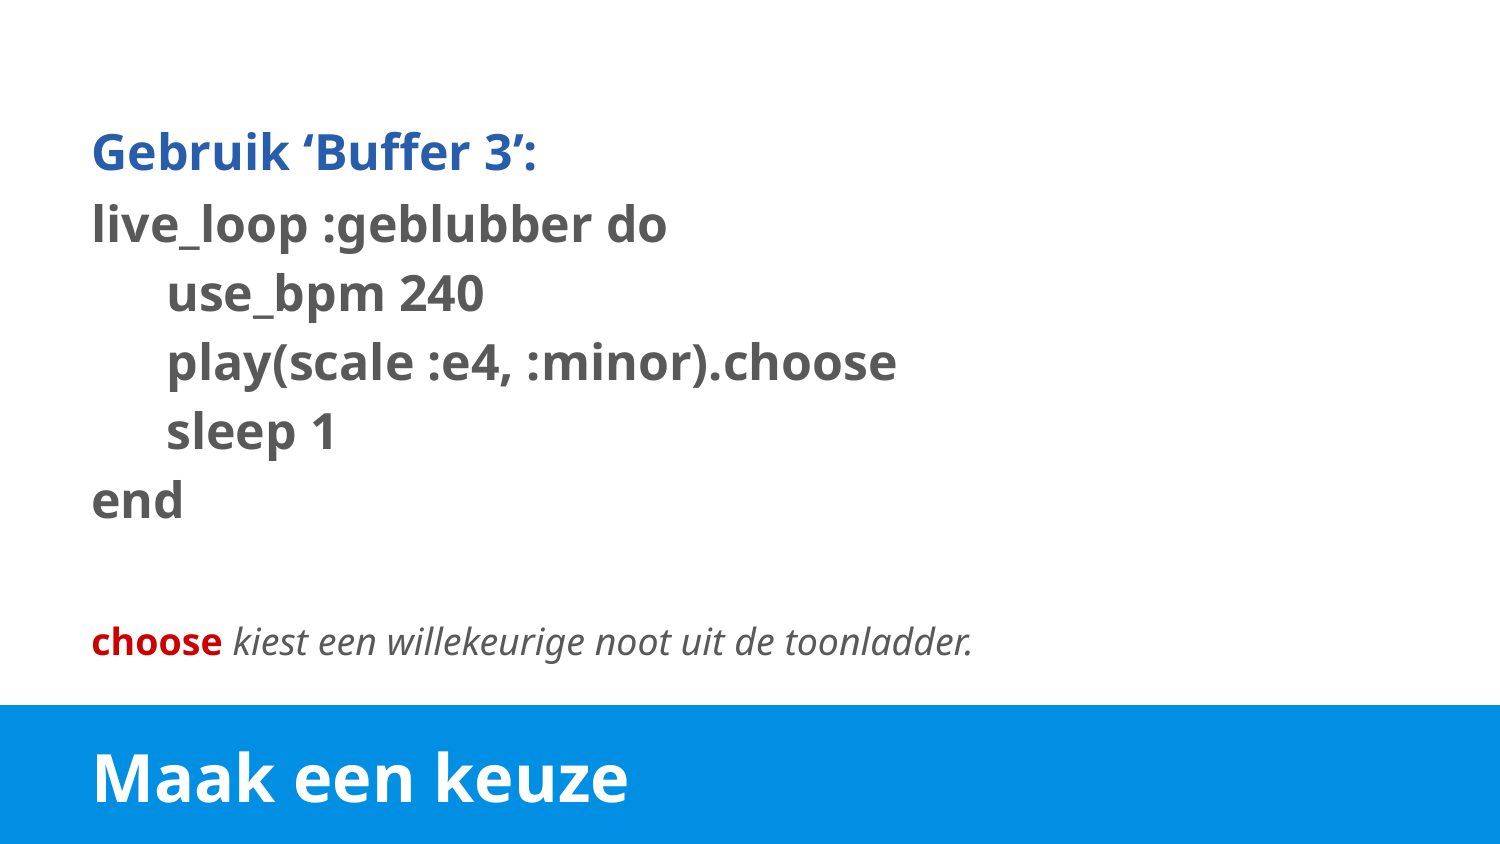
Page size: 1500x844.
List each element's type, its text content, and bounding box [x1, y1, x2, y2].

title Maak een keuze [76, 721, 1500, 828]
list live_loop :geblubber do use_bpm 240 play(scale :e4, :minor).choose sleep 1 end choose kiest een willekeurige noot uit de toonladder. [76, 168, 1500, 500]
subtitle Gebruik ‘Buffer 3’: [76, 75, 1438, 152]
picture [0, 705, 1500, 844]
